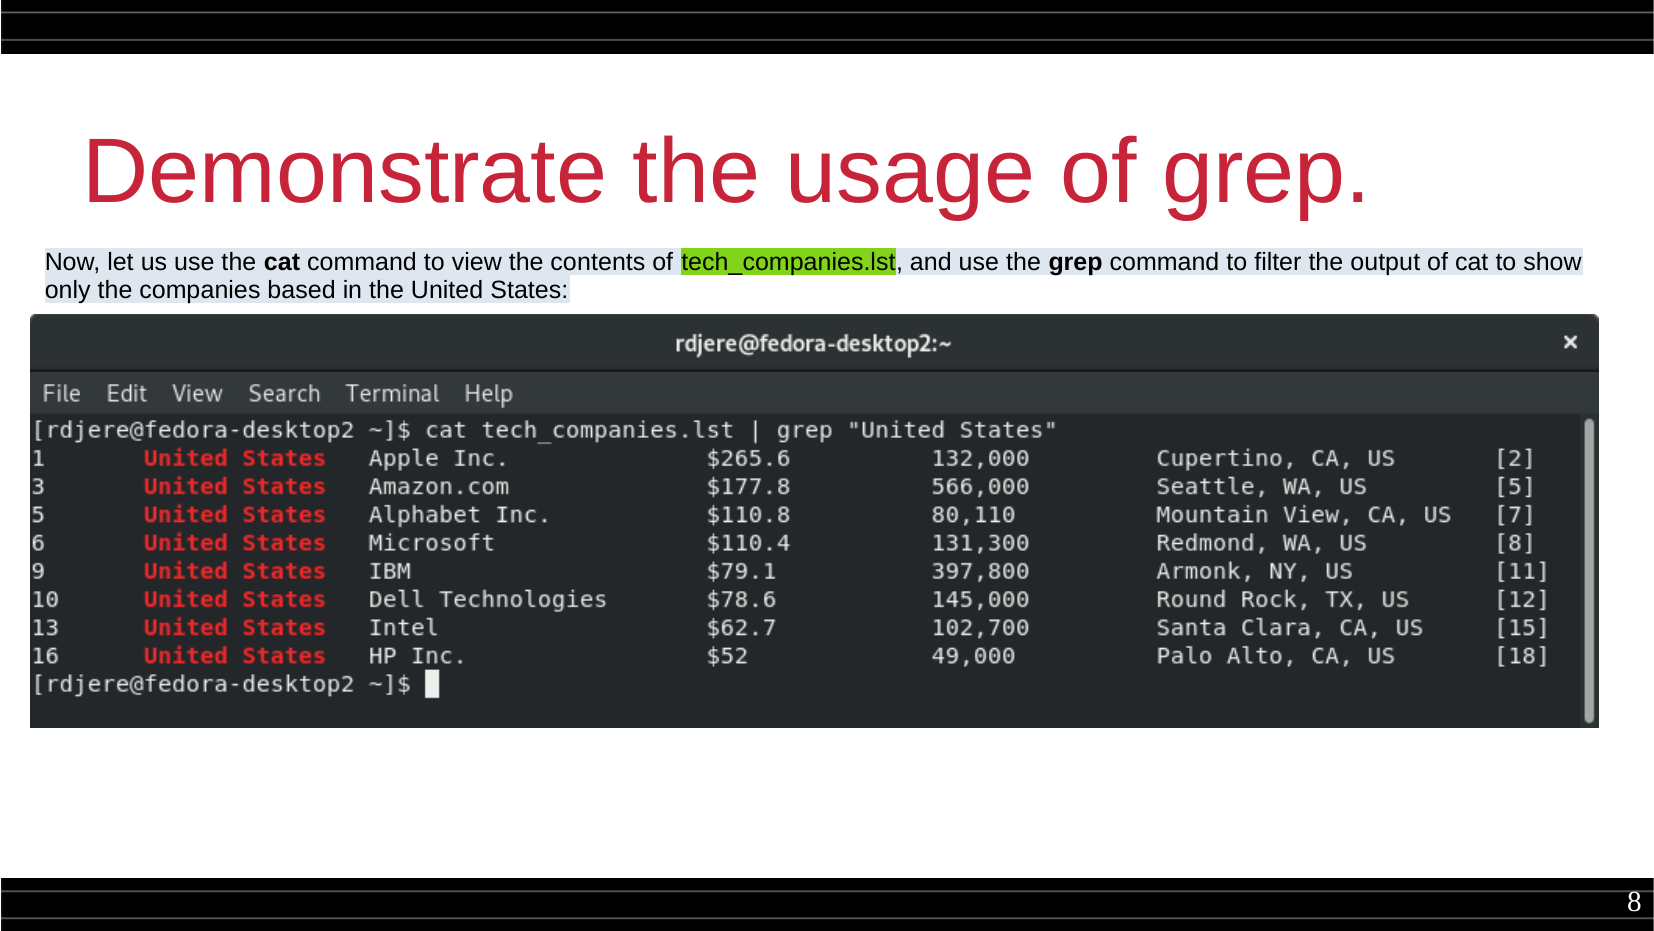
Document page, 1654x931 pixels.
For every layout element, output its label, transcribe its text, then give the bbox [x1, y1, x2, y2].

picture [30, 314, 1599, 728]
picture [1, 0, 1654, 54]
text_box Now, let us use the cat command to view the contents of tech_companies.lst, and use the grep command to filter the output of cat to show only the companies based in the United States: [30, 240, 1606, 871]
picture [1, 878, 1654, 931]
title Demonstrate the usage of grep. [82, 92, 1571, 240]
